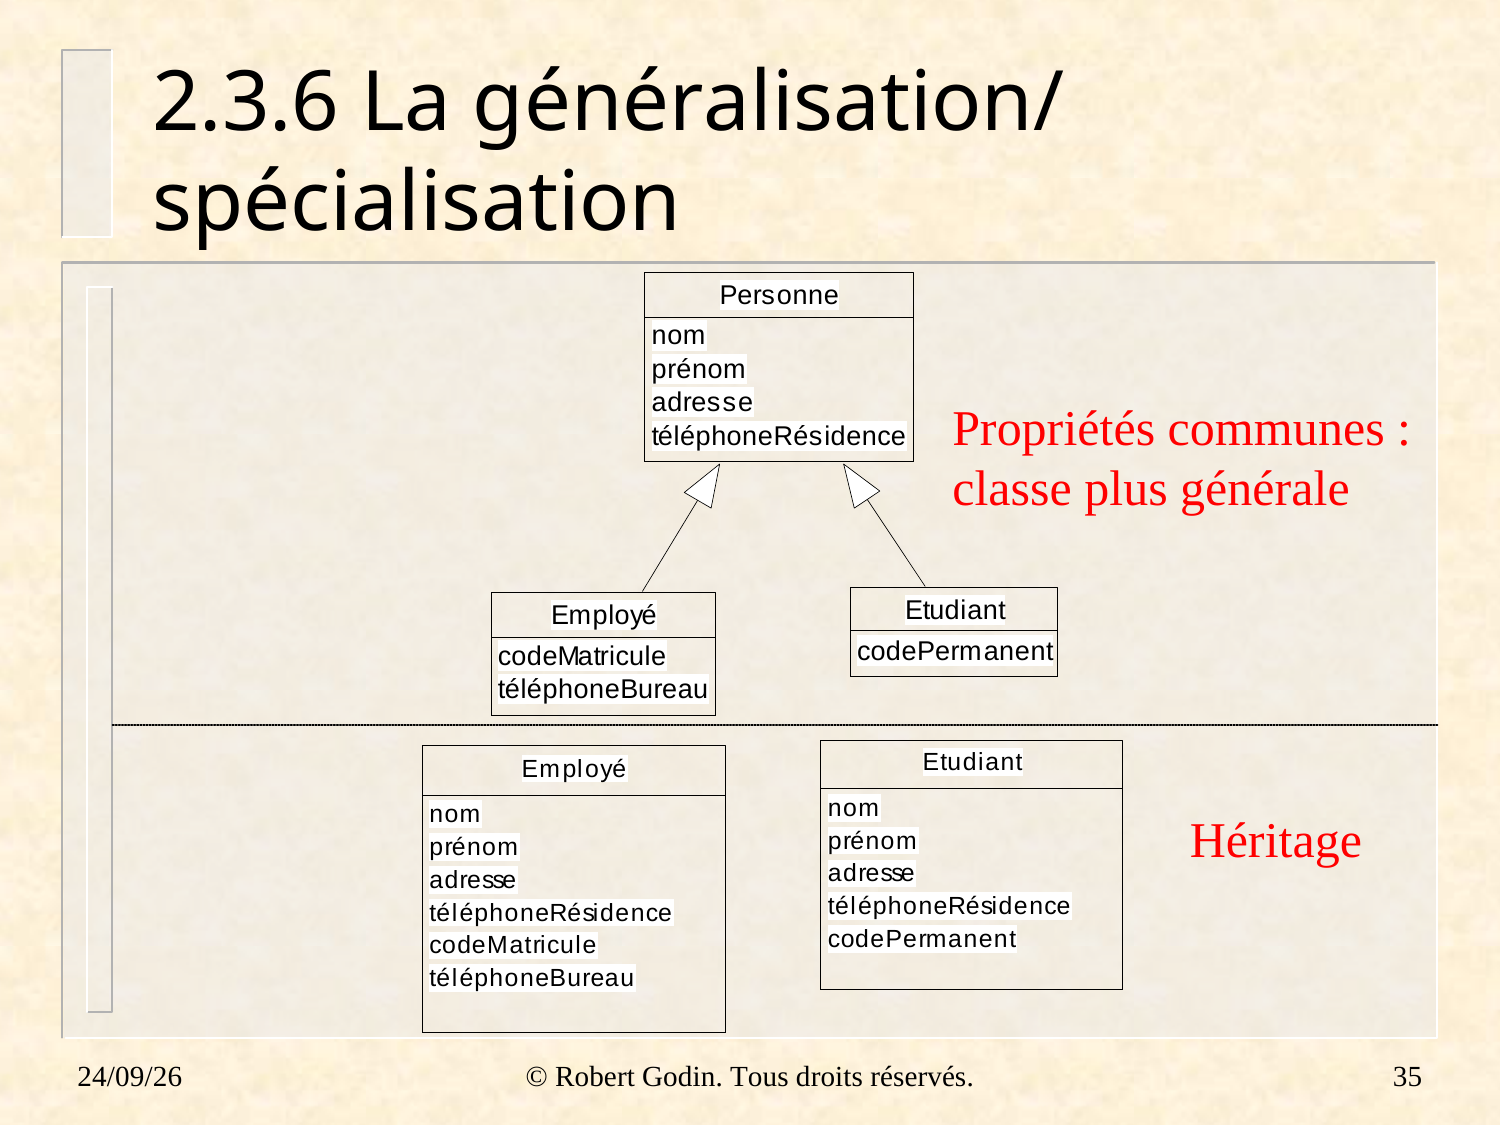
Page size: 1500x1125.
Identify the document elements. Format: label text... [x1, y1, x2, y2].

picture [0, 0, 1500, 1125]
chart [387, 726, 1163, 1053]
text_box <number> [1125, 1037, 1438, 1113]
text_box © Robert Godin. Tous droits réservés. [512, 1053, 988, 1113]
chart [462, 249, 1113, 724]
text_box Héritage [1175, 799, 1388, 876]
title 2.3.6 La généralisation/ spécialisation [137, 56, 1413, 238]
text_box 31/05/21 [62, 1037, 376, 1113]
text_box Propriétés communes : classe plus générale [937, 387, 1500, 523]
